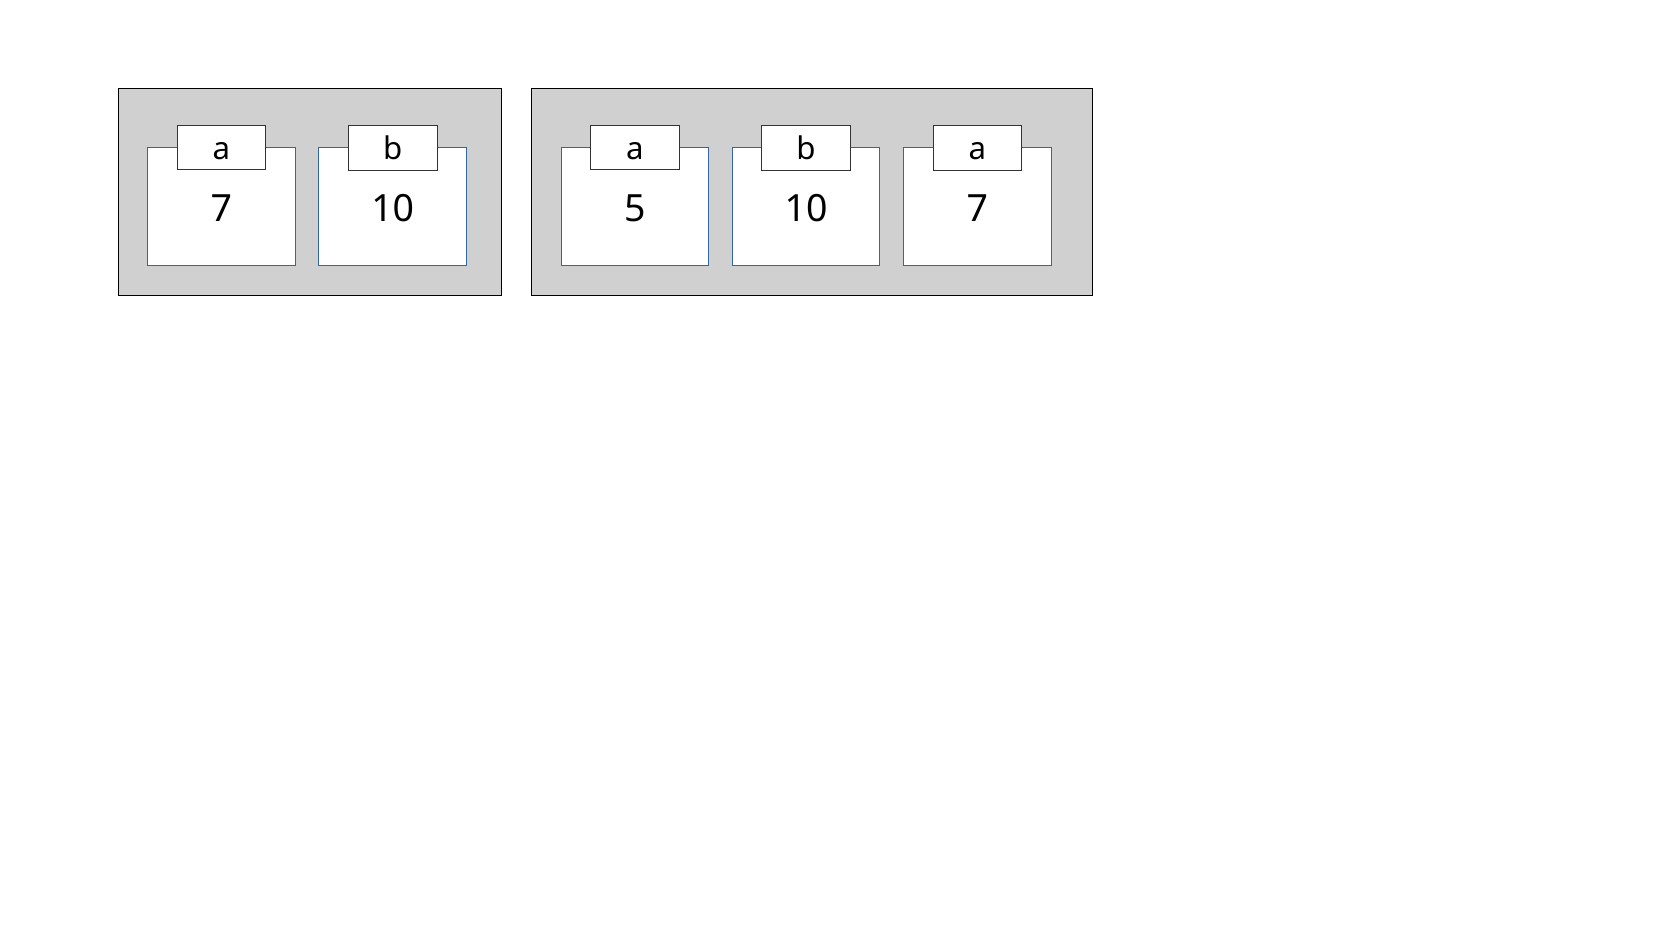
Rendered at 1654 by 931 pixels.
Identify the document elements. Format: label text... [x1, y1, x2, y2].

text_box 7 [903, 147, 1052, 266]
text_box 10 [318, 147, 467, 266]
text_box [531, 88, 1093, 296]
text_box 5 [561, 147, 709, 266]
text_box 10 [732, 147, 880, 266]
text_box 7 [147, 147, 296, 266]
text_box a [590, 125, 680, 170]
text_box a [933, 125, 1022, 171]
text_box b [761, 125, 851, 171]
text_box [118, 88, 502, 296]
text_box b [348, 125, 438, 171]
text_box a [177, 125, 266, 170]
